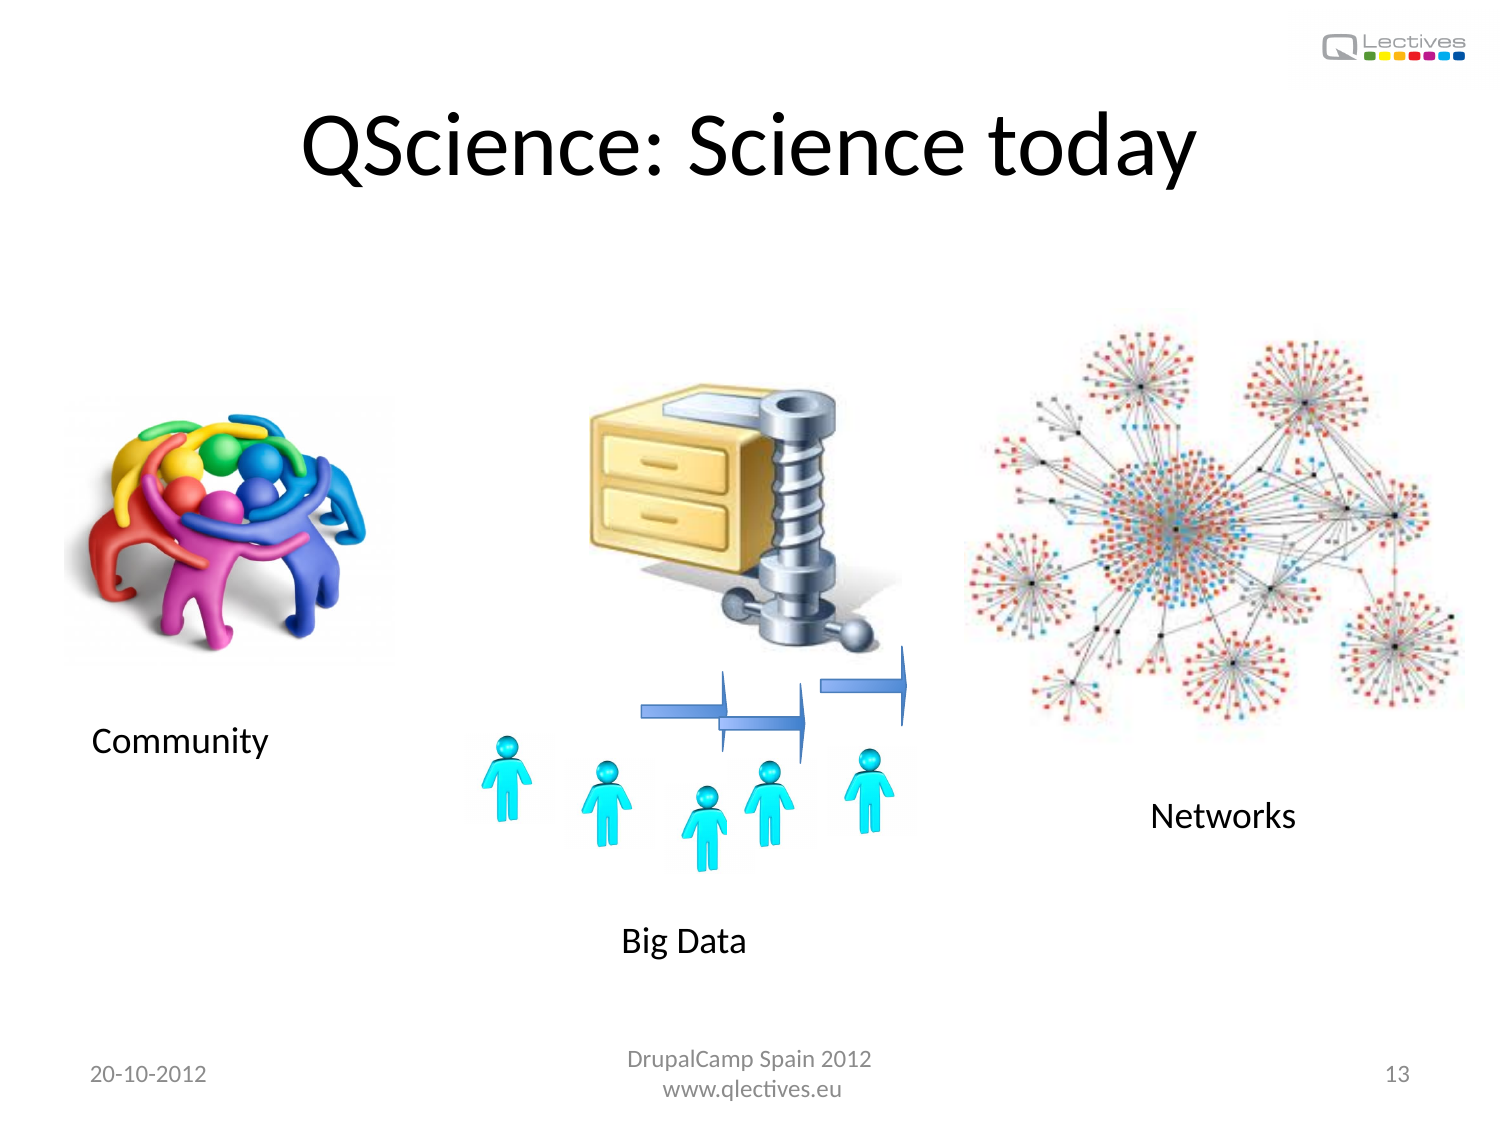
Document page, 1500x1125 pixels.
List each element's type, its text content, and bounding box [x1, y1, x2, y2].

text_box [820, 646, 907, 726]
text_box Big Data [606, 908, 799, 969]
text_box QScience: Science today [75, 45, 1425, 233]
text_box <number> [1074, 1042, 1425, 1103]
picture [964, 308, 1465, 747]
picture [464, 733, 555, 824]
text_box 20-10-2012 [74, 1042, 425, 1103]
text_box Networks [1120, 783, 1327, 844]
text_box Community [77, 708, 324, 769]
picture [827, 746, 917, 837]
picture [564, 758, 655, 849]
text_box [641, 671, 805, 764]
picture [64, 396, 395, 666]
picture [589, 358, 902, 671]
text_box DrupalCamp Spain 2012 www.qlectives.eu [512, 1042, 988, 1103]
picture [664, 758, 817, 874]
picture [1288, 9, 1500, 90]
